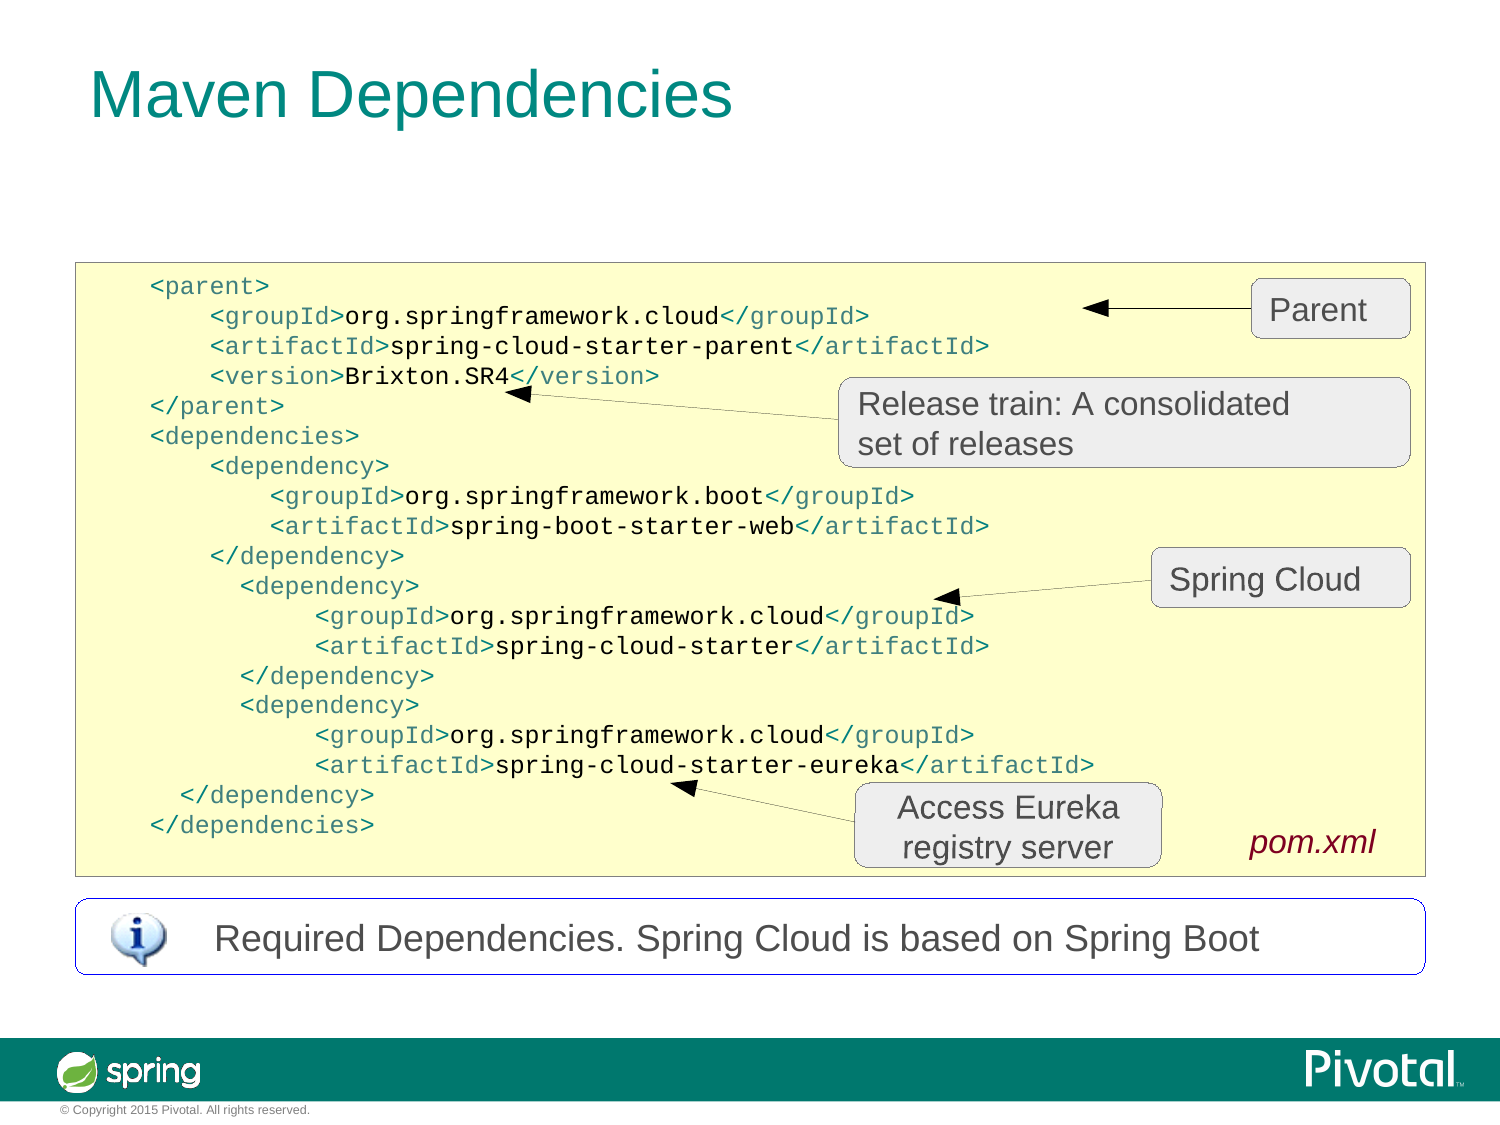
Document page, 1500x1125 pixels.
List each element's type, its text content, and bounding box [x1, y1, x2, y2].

picture [1306, 1050, 1464, 1087]
text_box Required Dependencies. Spring Cloud is based on Spring Boot [76, 895, 1395, 979]
text_box [1395, 898, 1426, 975]
text_box Access Eureka registry server [854, 782, 1163, 868]
text_box Release train: A consolidated set of releases [838, 377, 1411, 468]
title Maven Dependencies [75, 37, 1426, 225]
text_box pom.xml [1235, 813, 1415, 868]
picture [32, 1041, 210, 1103]
text_box Parent [1251, 278, 1411, 339]
text_box Spring Cloud [1151, 547, 1411, 608]
text_box <parent> <groupId>org.springframework.cloud</groupId> <artifactId>spring-cloud-starter-parent</artifactId> <version>Brixton.SR4</version> </parent> <dependencies> <dependency> <groupId>org.springframework.boot</groupId> <artifactId>spring-boot-starter-web</artifactId> </dependency> <dependency> <groupId>org.springframework.cloud</groupId> <artifactId>spring-cloud-starter</artifactId> </dependency> <dependency> <groupId>org.springframework.cloud</groupId> <artifactId>spring-cloud-starter-eureka</artifactId> </dependency> </dependencies> [75, 262, 1426, 877]
